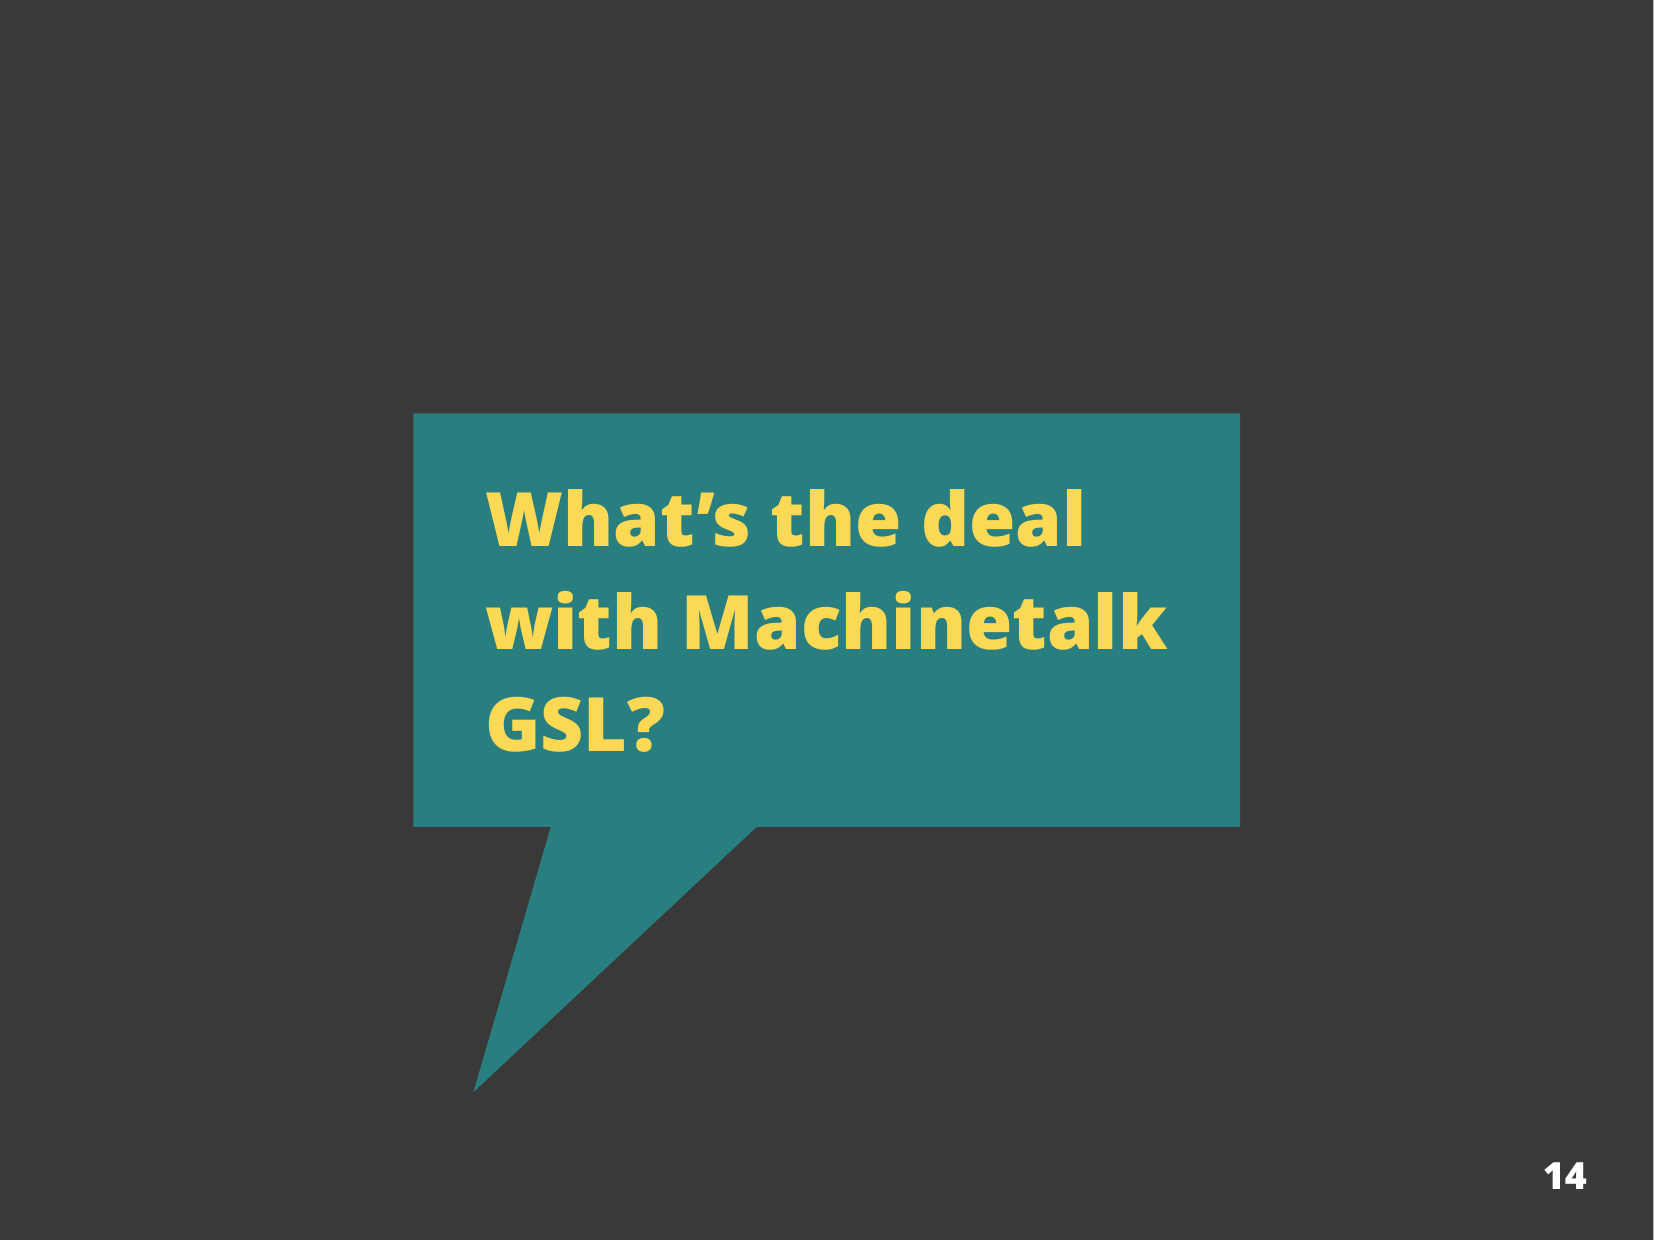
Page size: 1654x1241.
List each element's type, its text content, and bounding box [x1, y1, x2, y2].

title What’s the deal with Machinetalk GSL? [442, 442, 1211, 798]
